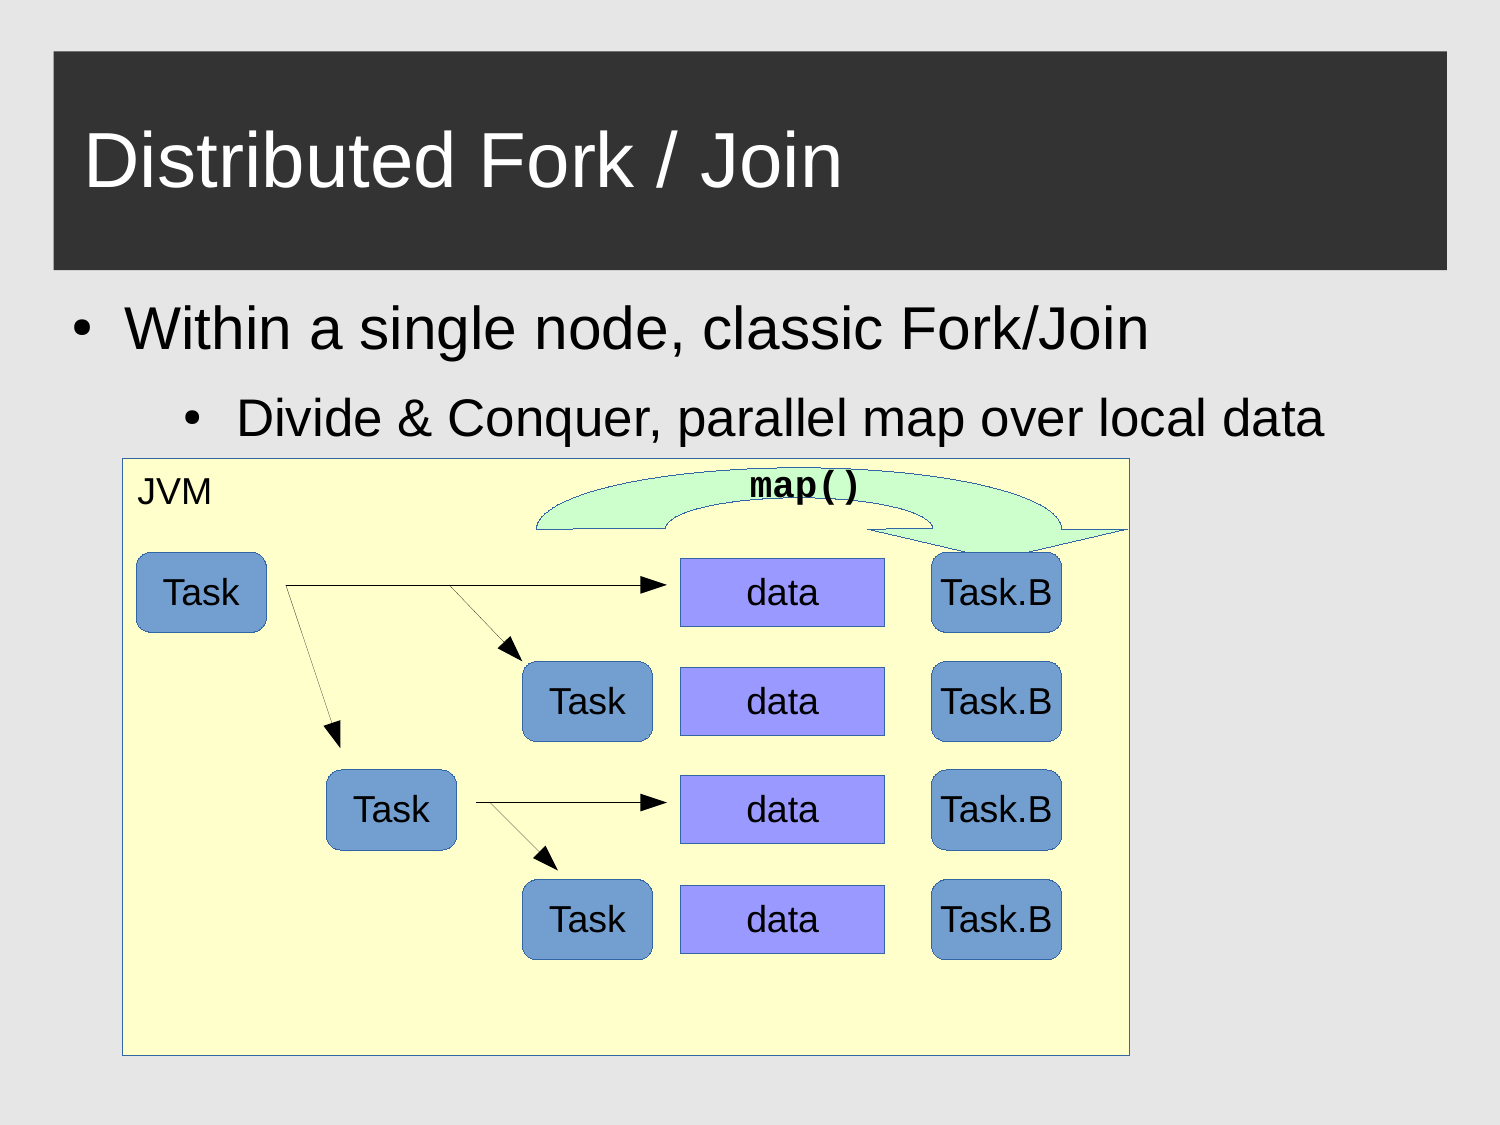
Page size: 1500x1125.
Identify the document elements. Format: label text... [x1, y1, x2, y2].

text_box data [680, 558, 885, 627]
text_box Task [522, 879, 653, 960]
text_box map() [735, 458, 912, 517]
text_box data [680, 775, 885, 844]
title Distributed Fork / Join [53, 51, 1447, 271]
text_box Task.B [931, 552, 1062, 633]
text_box Task [136, 552, 267, 633]
text_box data [680, 667, 885, 736]
text_box data [680, 885, 885, 954]
list Within a single node, classic Fork/Join Divide & Conquer, parallel map over local data [53, 294, 1447, 991]
text_box Task [326, 769, 457, 851]
text_box [122, 458, 1130, 1056]
text_box Task [522, 661, 653, 742]
text_box Task.B [931, 769, 1062, 851]
text_box Task.B [931, 661, 1062, 742]
text_box JVM [122, 463, 286, 558]
text_box Task.B [931, 879, 1062, 960]
